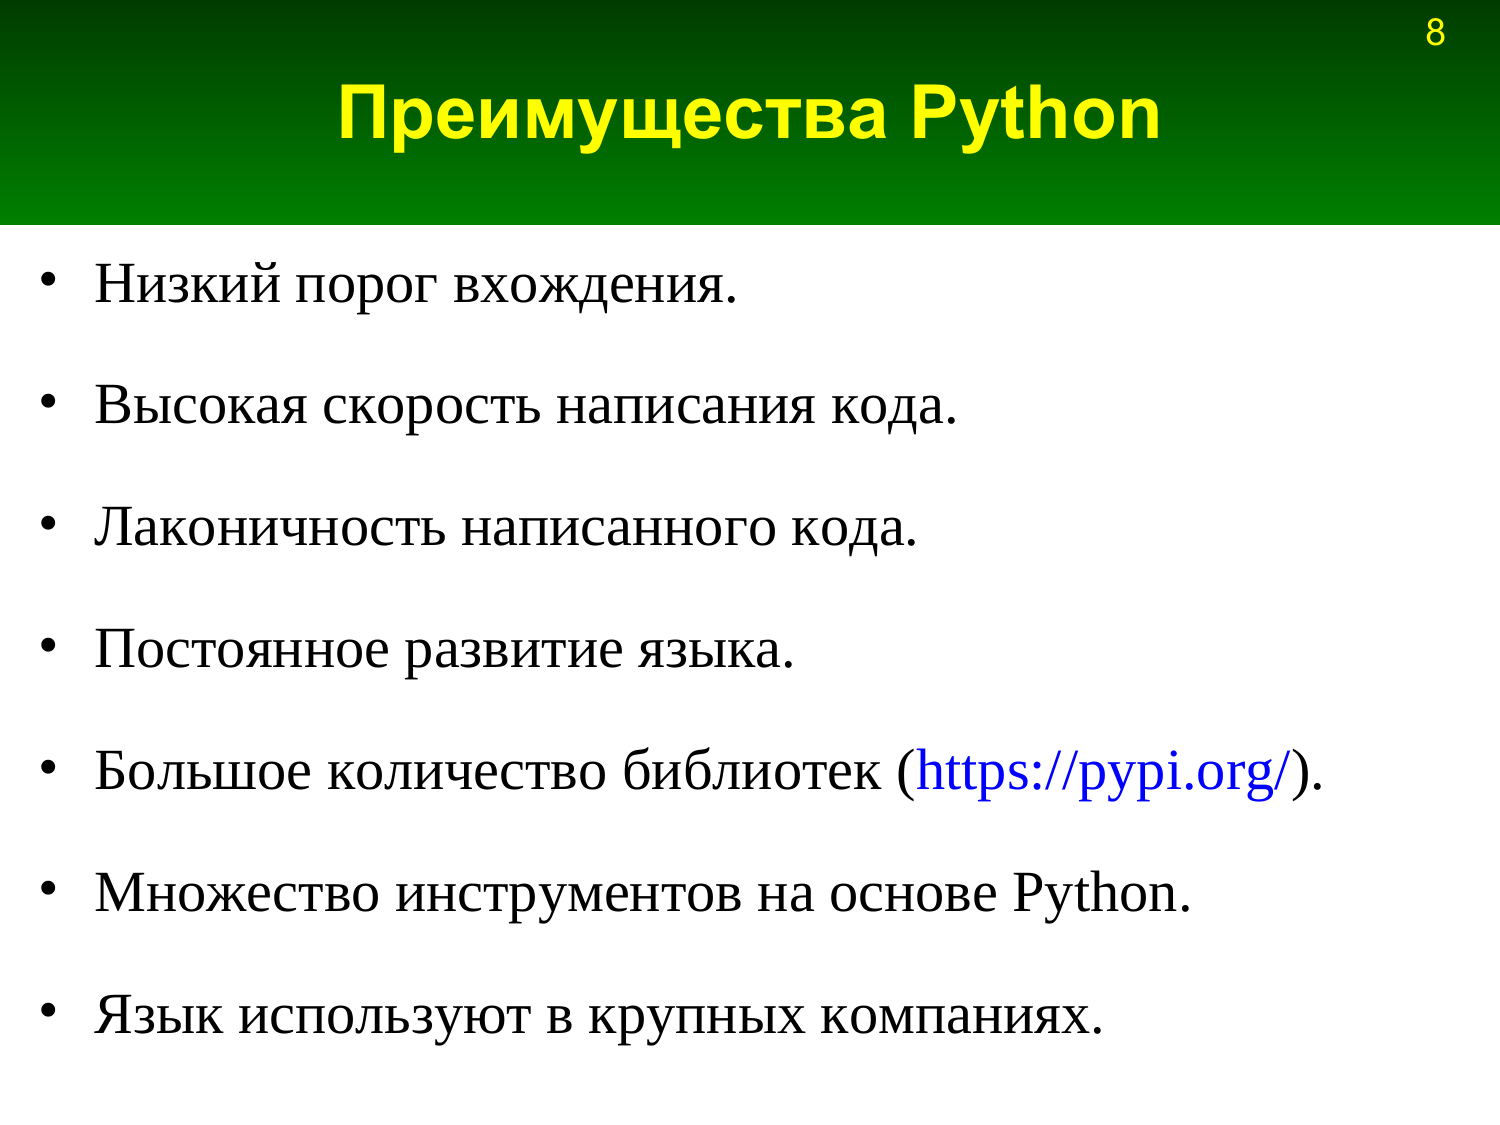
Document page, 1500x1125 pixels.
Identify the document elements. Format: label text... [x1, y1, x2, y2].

list Низкий порог вхождения. Высокая скорость написания кода. Лаконичность написанного кода. Постоянное развитие языка. Большое количество библиотек (https://pypi.org/). Множество инструментов на основе Python. Язык используют в крупных компаниях. [23, 236, 1489, 1099]
title Преимущества Python [112, 0, 1388, 236]
